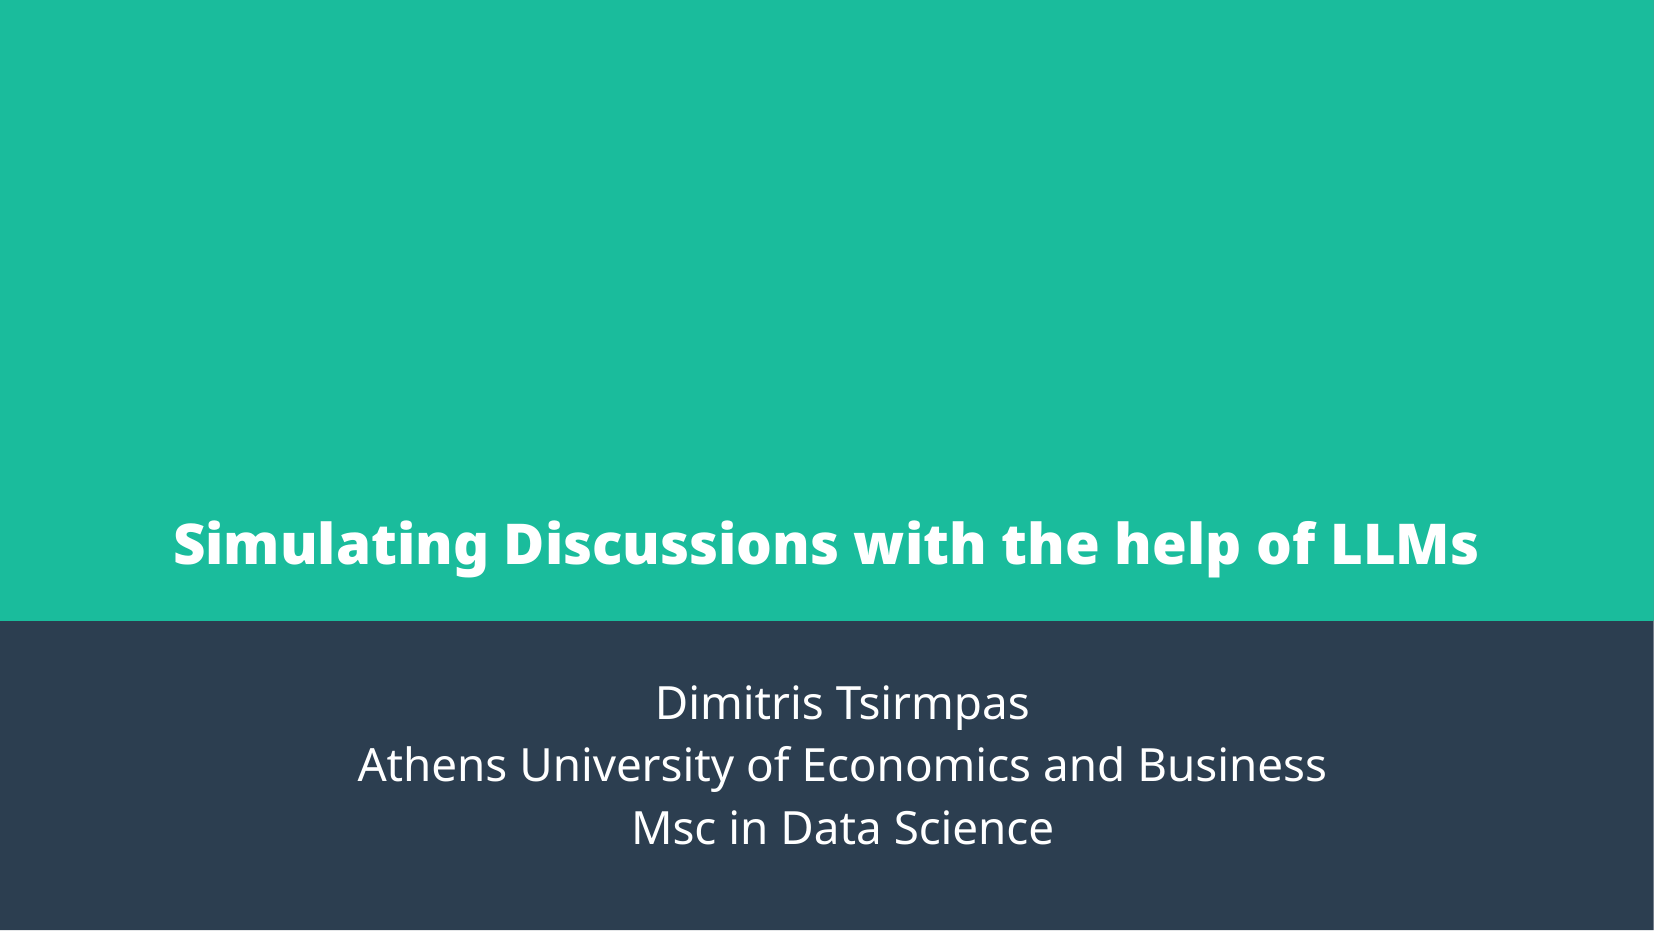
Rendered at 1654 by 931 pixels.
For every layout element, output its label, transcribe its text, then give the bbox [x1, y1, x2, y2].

subtitle Dimitris Tsirmpas Athens University of Economics and Business Msc in Data Science [75, 642, 1611, 886]
title Simulating Discussions with the help of LLMs [59, 465, 1595, 583]
